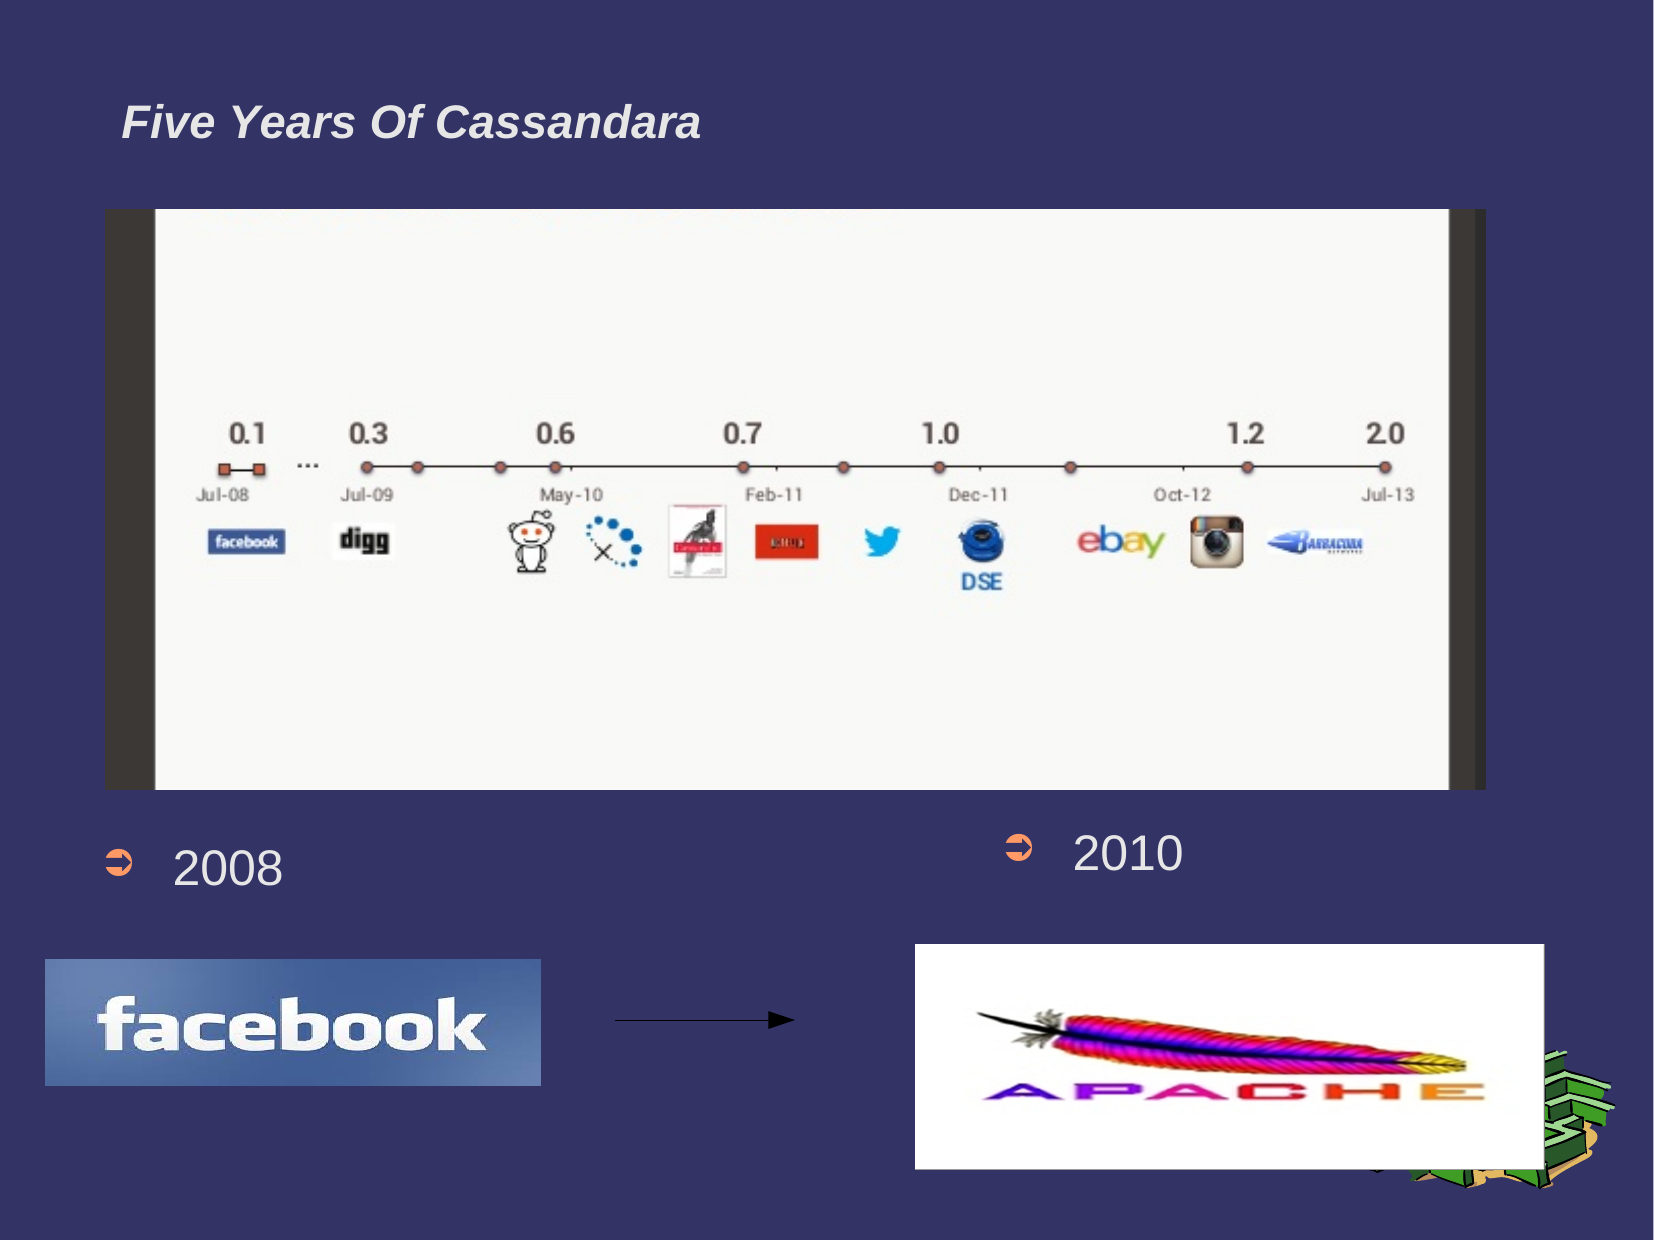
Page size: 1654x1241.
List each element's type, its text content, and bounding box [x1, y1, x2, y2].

picture [105, 209, 1486, 790]
picture [915, 944, 1545, 1171]
title Five Years Of Cassandara [121, 19, 1534, 227]
list 2008 [90, 840, 571, 952]
list 2010 [990, 825, 1471, 937]
picture [45, 959, 541, 1086]
